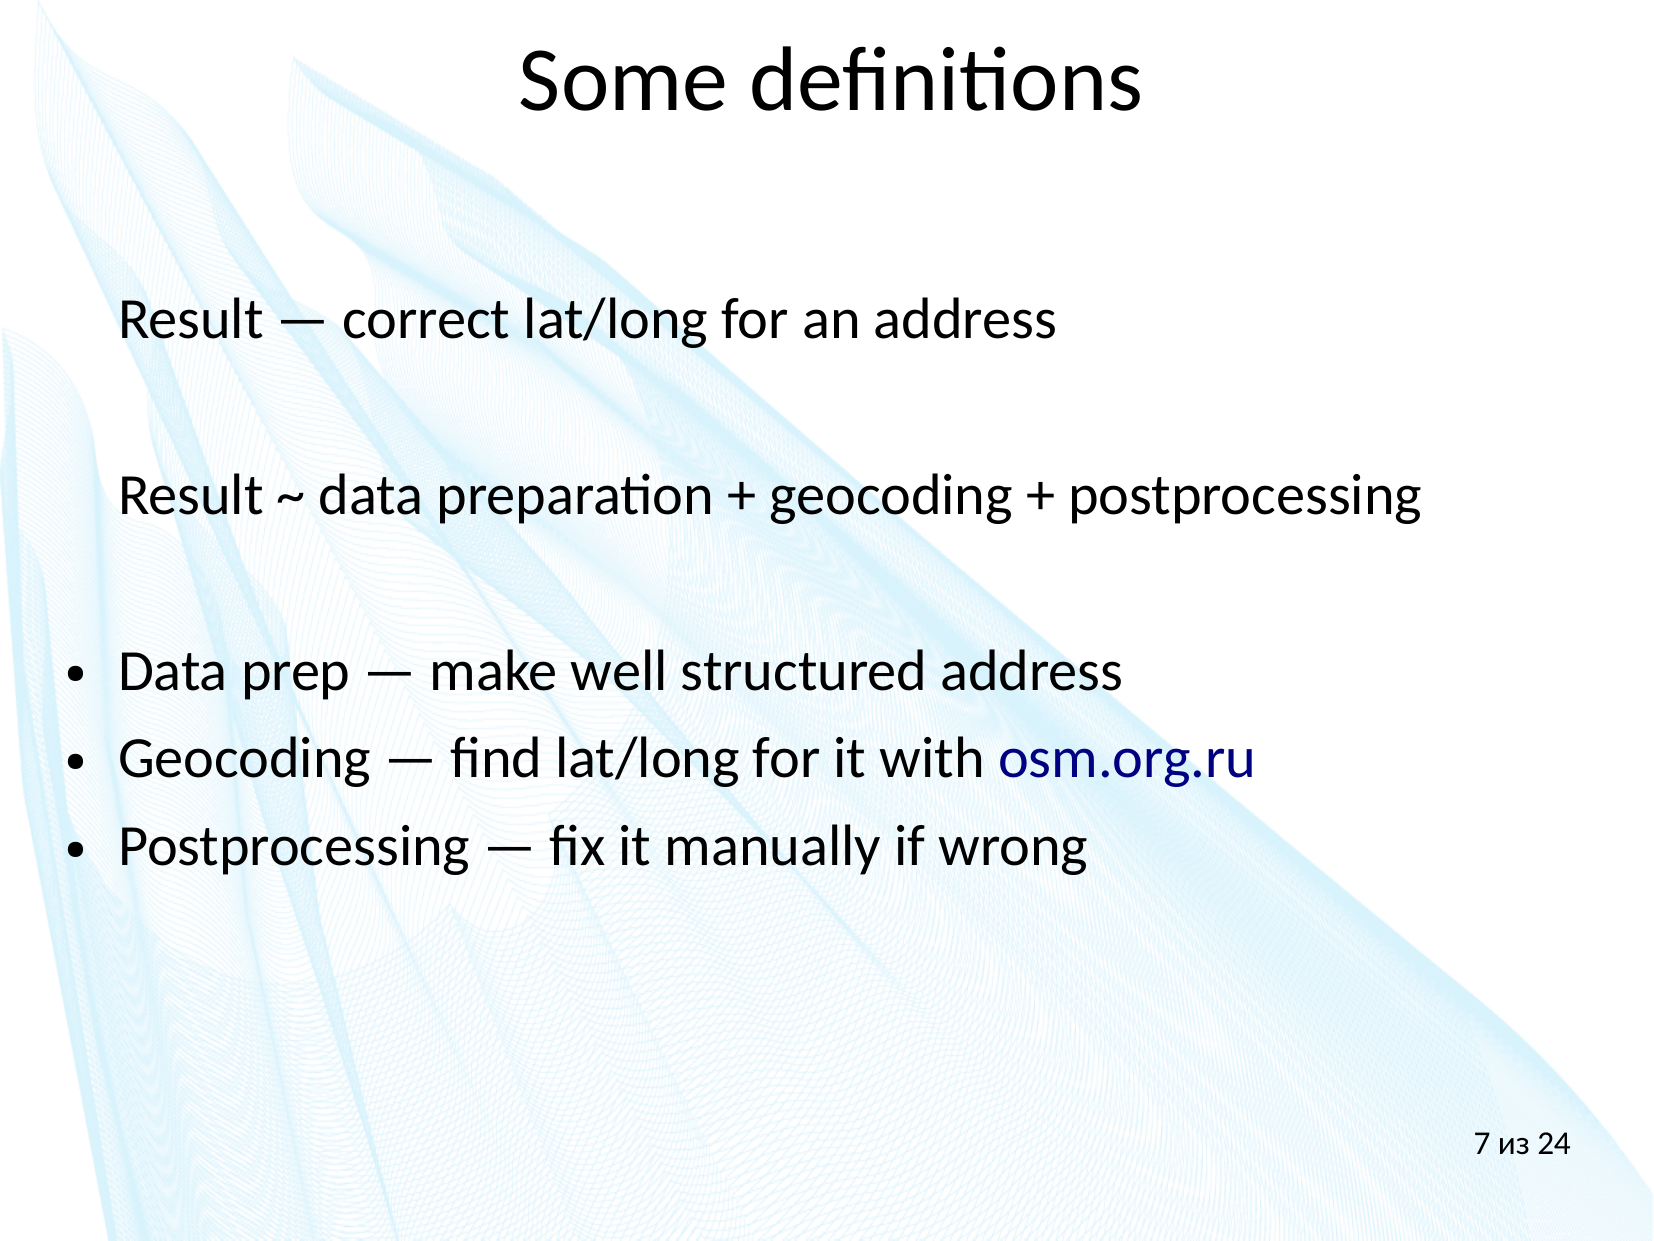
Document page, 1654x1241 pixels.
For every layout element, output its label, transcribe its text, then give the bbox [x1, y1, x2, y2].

list Result — correct lat/long for an address Result ~ data preparation + geocoding + postprocessing Data prep — make well structured address Geocoding — find lat/long for it with osm.org.ru Postprocessing — fix it manually if wrong [47, 295, 1548, 1146]
title Some definitions [0, 0, 1648, 192]
picture [0, 0, 1654, 1241]
